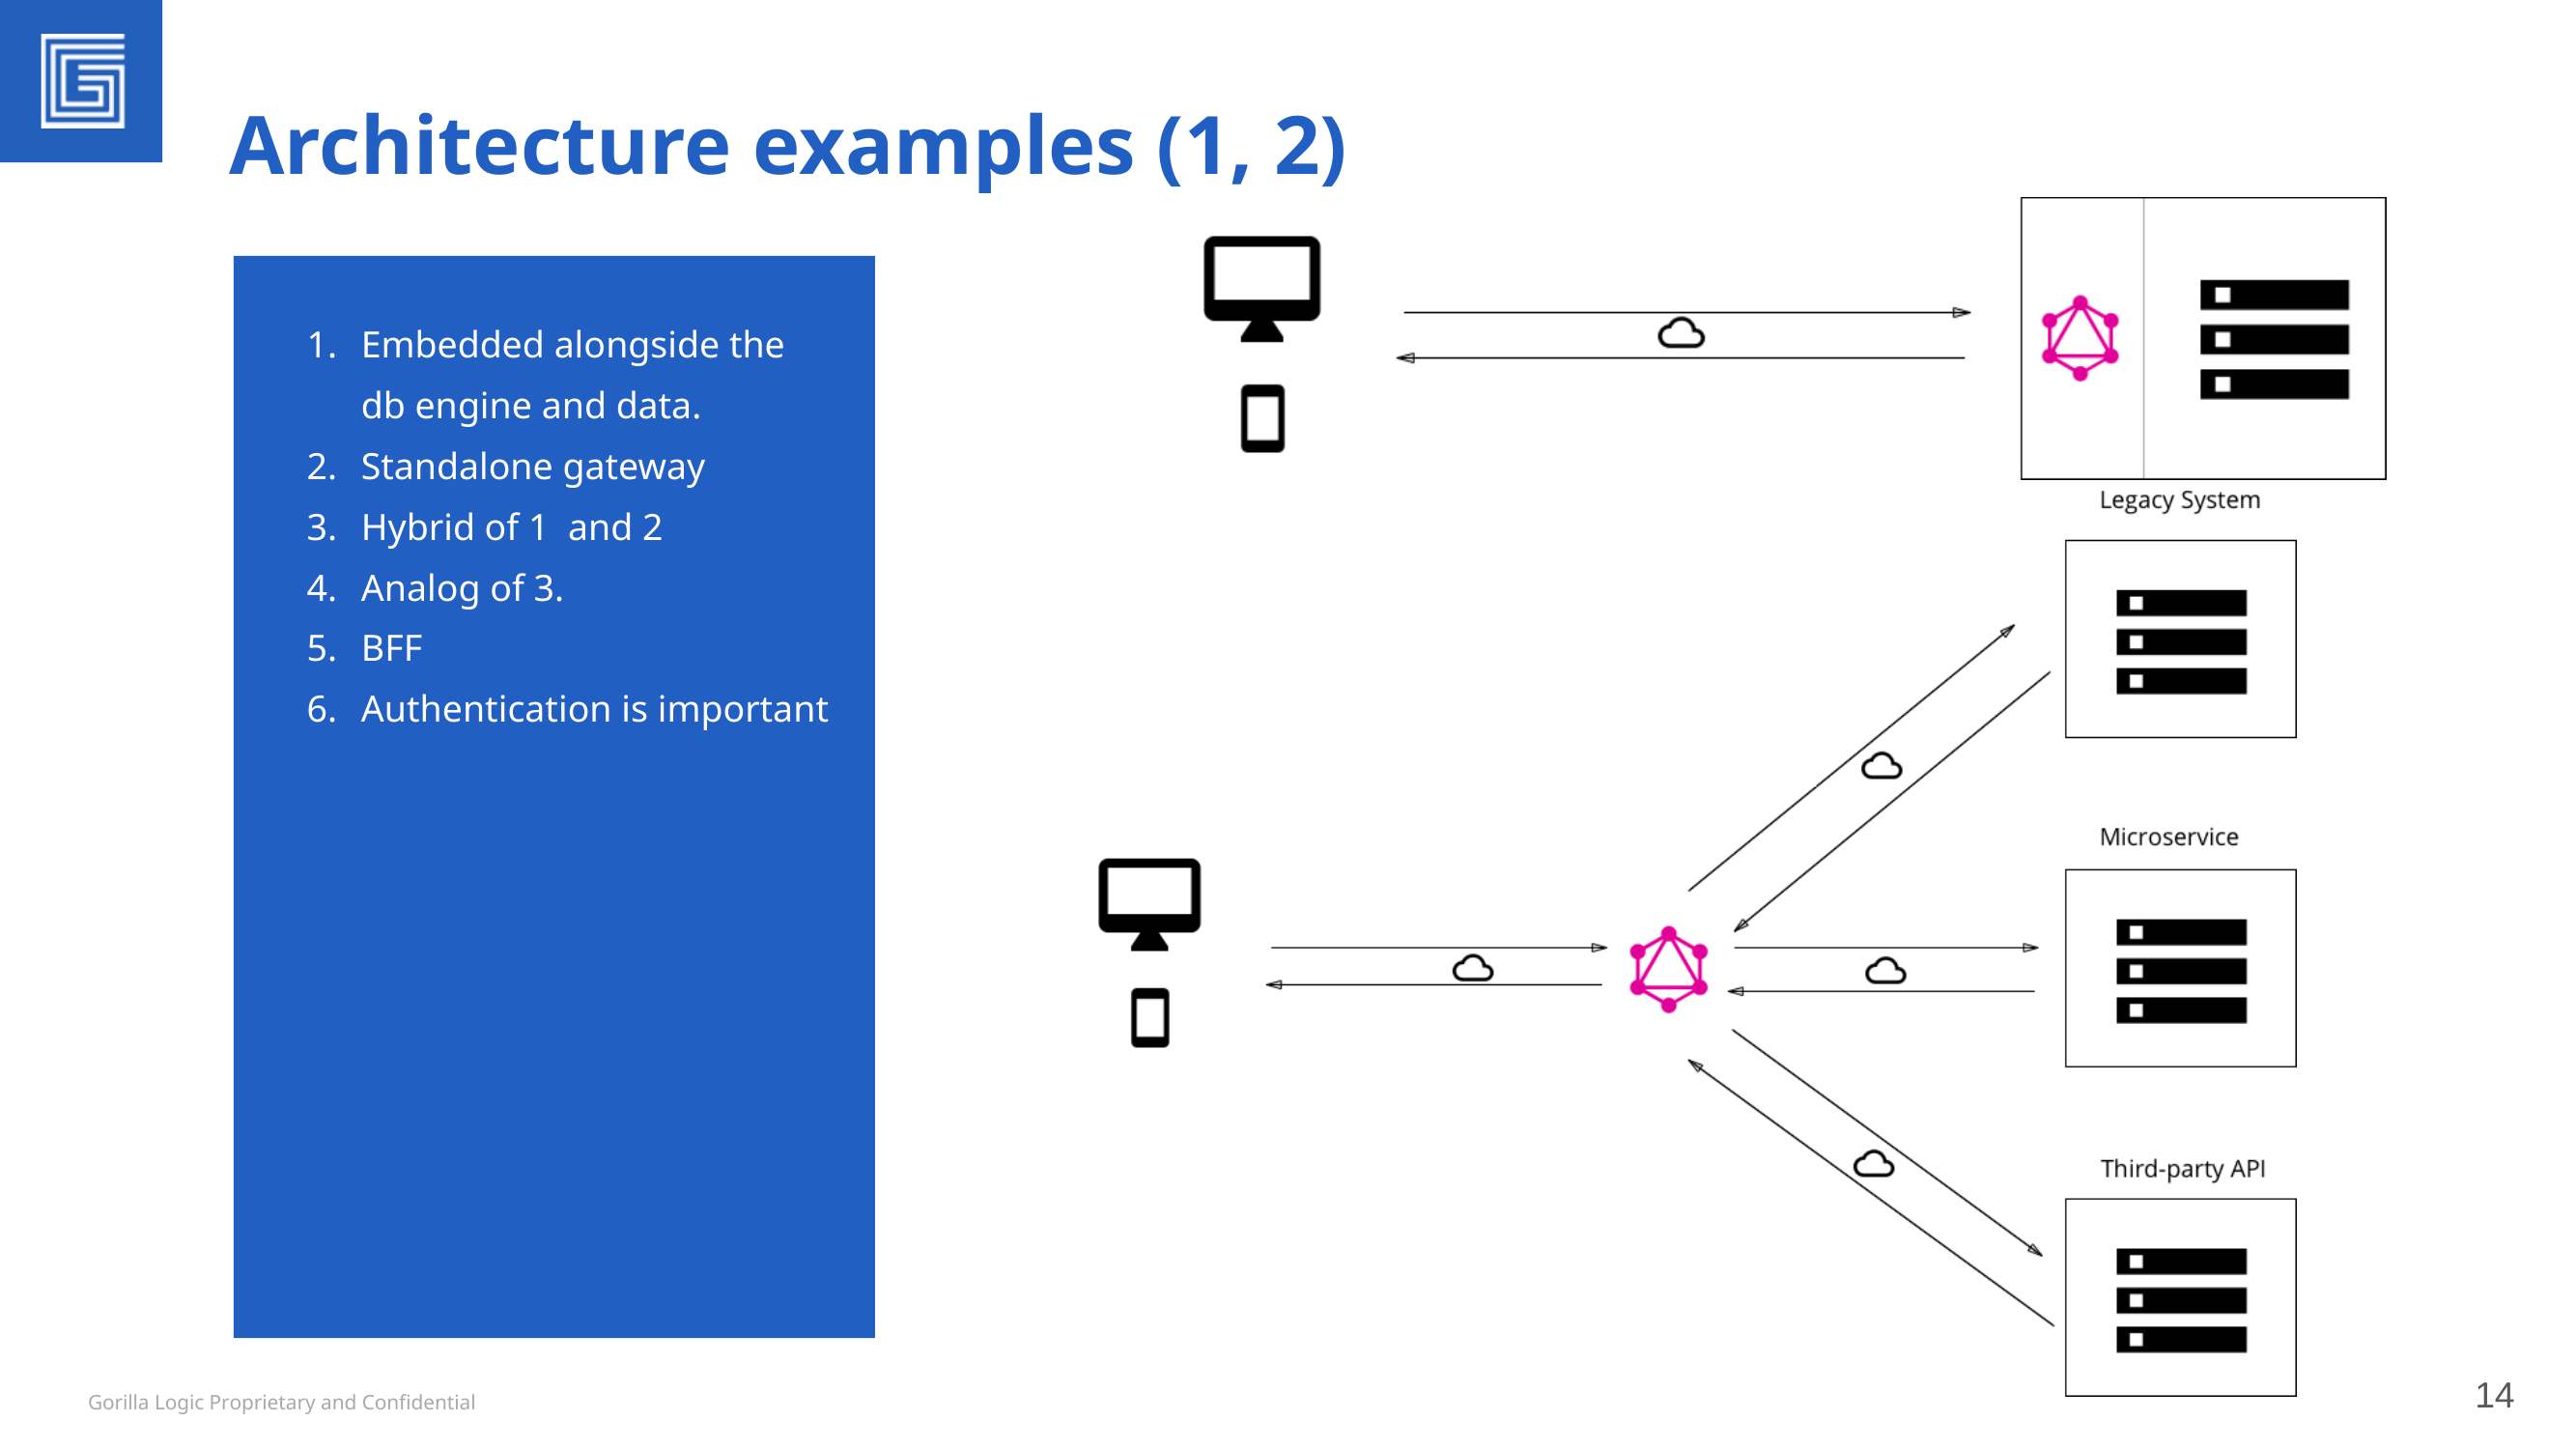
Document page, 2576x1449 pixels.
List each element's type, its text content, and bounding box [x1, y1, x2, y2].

text_box Architecture examples (1, 2) [221, 85, 1415, 188]
text_box Embedded alongside the db engine and data. Standalone gateway Hybrid of 1 and 2 Analog of 3. BFF Authentication is important [281, 296, 840, 1196]
slide_number <number> [2386, 1338, 2541, 1449]
picture [1203, 197, 2387, 480]
picture [1098, 490, 2297, 1397]
text_box [233, 255, 875, 1339]
picture [41, 34, 132, 128]
